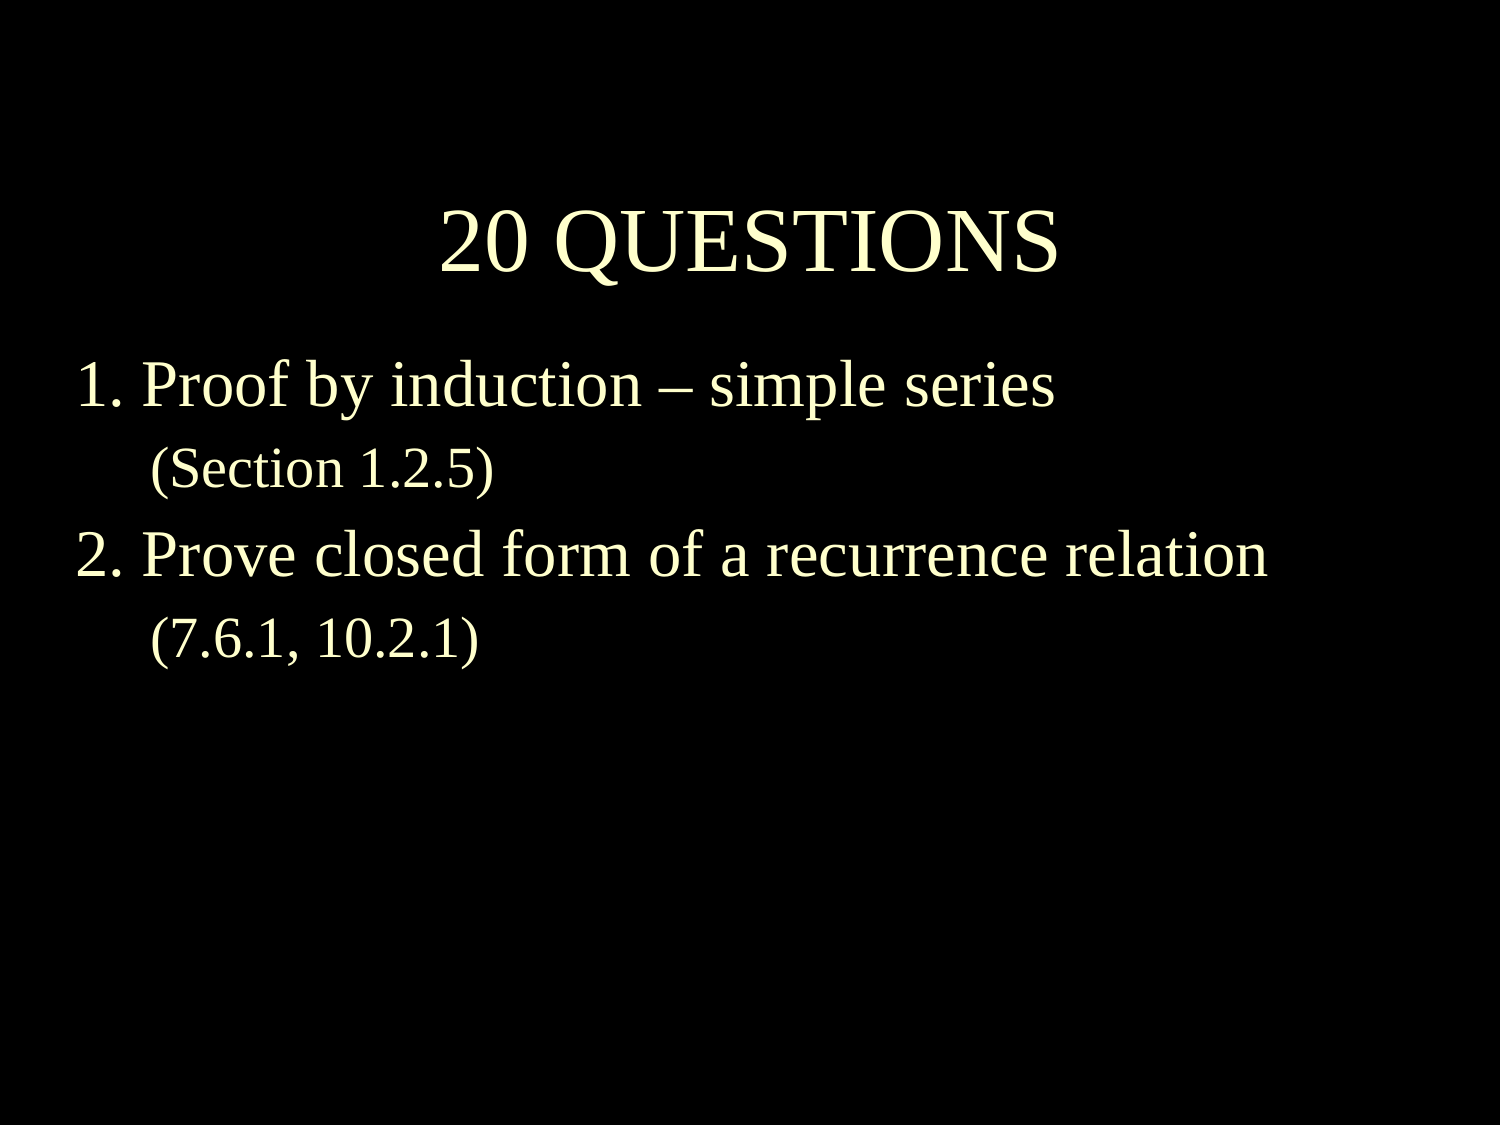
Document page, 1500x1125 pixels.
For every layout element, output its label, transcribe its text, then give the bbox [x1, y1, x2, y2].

list 1. Proof by induction – simple series (Section 1.2.5) 2. Prove closed form of a recurrence relation (7.6.1, 10.2.1) [75, 347, 1426, 1011]
title 20 QUESTIONS [22, 145, 1480, 336]
